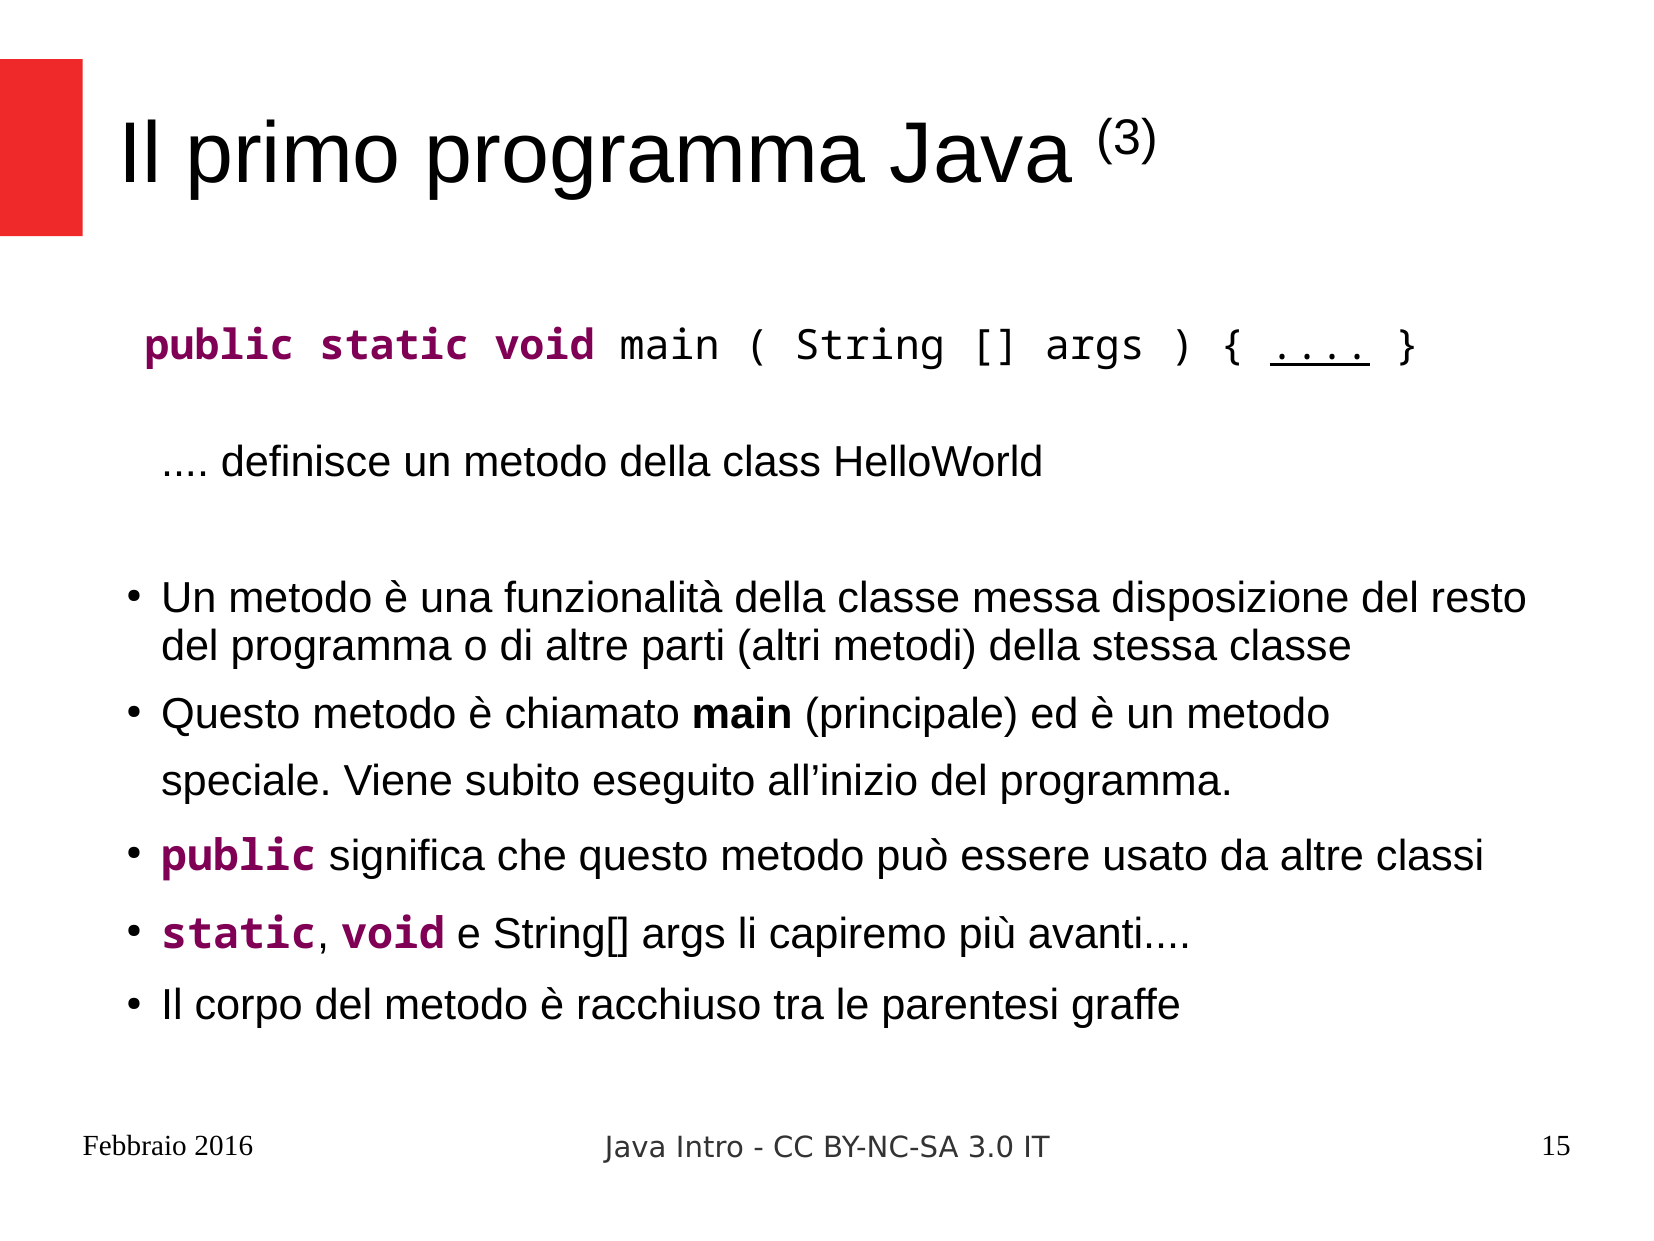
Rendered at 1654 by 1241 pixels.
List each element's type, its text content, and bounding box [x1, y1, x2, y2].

list .... definisce un metodo della class HelloWorld Un metodo è una funzionalità della classe messa disposizione del resto del programma o di altre parti (altri metodi) della stessa classe Questo metodo è chiamato main (principale) ed è un metodo speciale. Viene subito eseguito all’inizio del programma. public significa che questo metodo può essere usato da altre classi static, void e String[] args li capiremo più avanti.... Il corpo del metodo è racchiuso tra le parentesi graffe [114, 302, 1539, 1033]
text_box public static void main ( String [] args ) { .... } [129, 307, 1453, 378]
title Il primo programma Java (3) [118, 49, 1607, 257]
